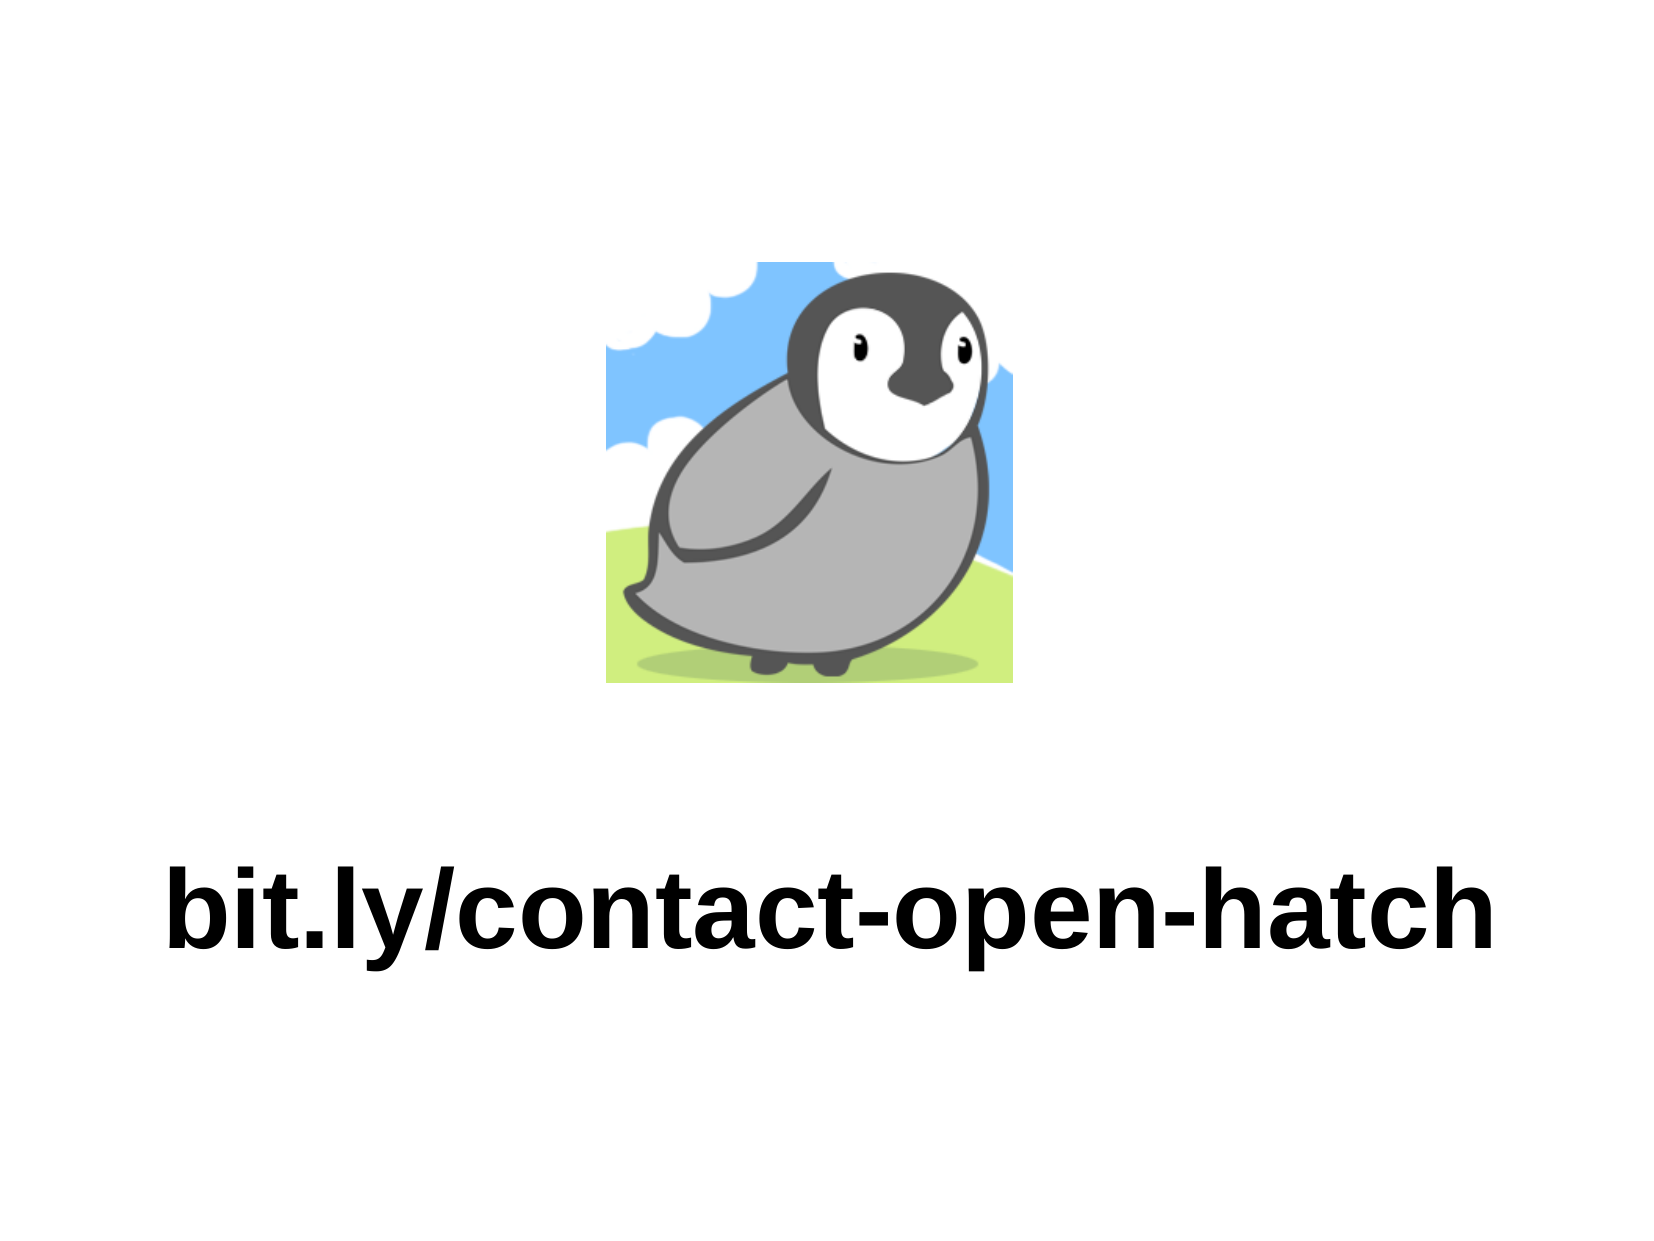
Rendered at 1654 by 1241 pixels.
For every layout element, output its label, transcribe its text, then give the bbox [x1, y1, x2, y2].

picture [606, 262, 1013, 683]
title bit.ly/contact-open-hatch [86, 750, 1576, 1070]
